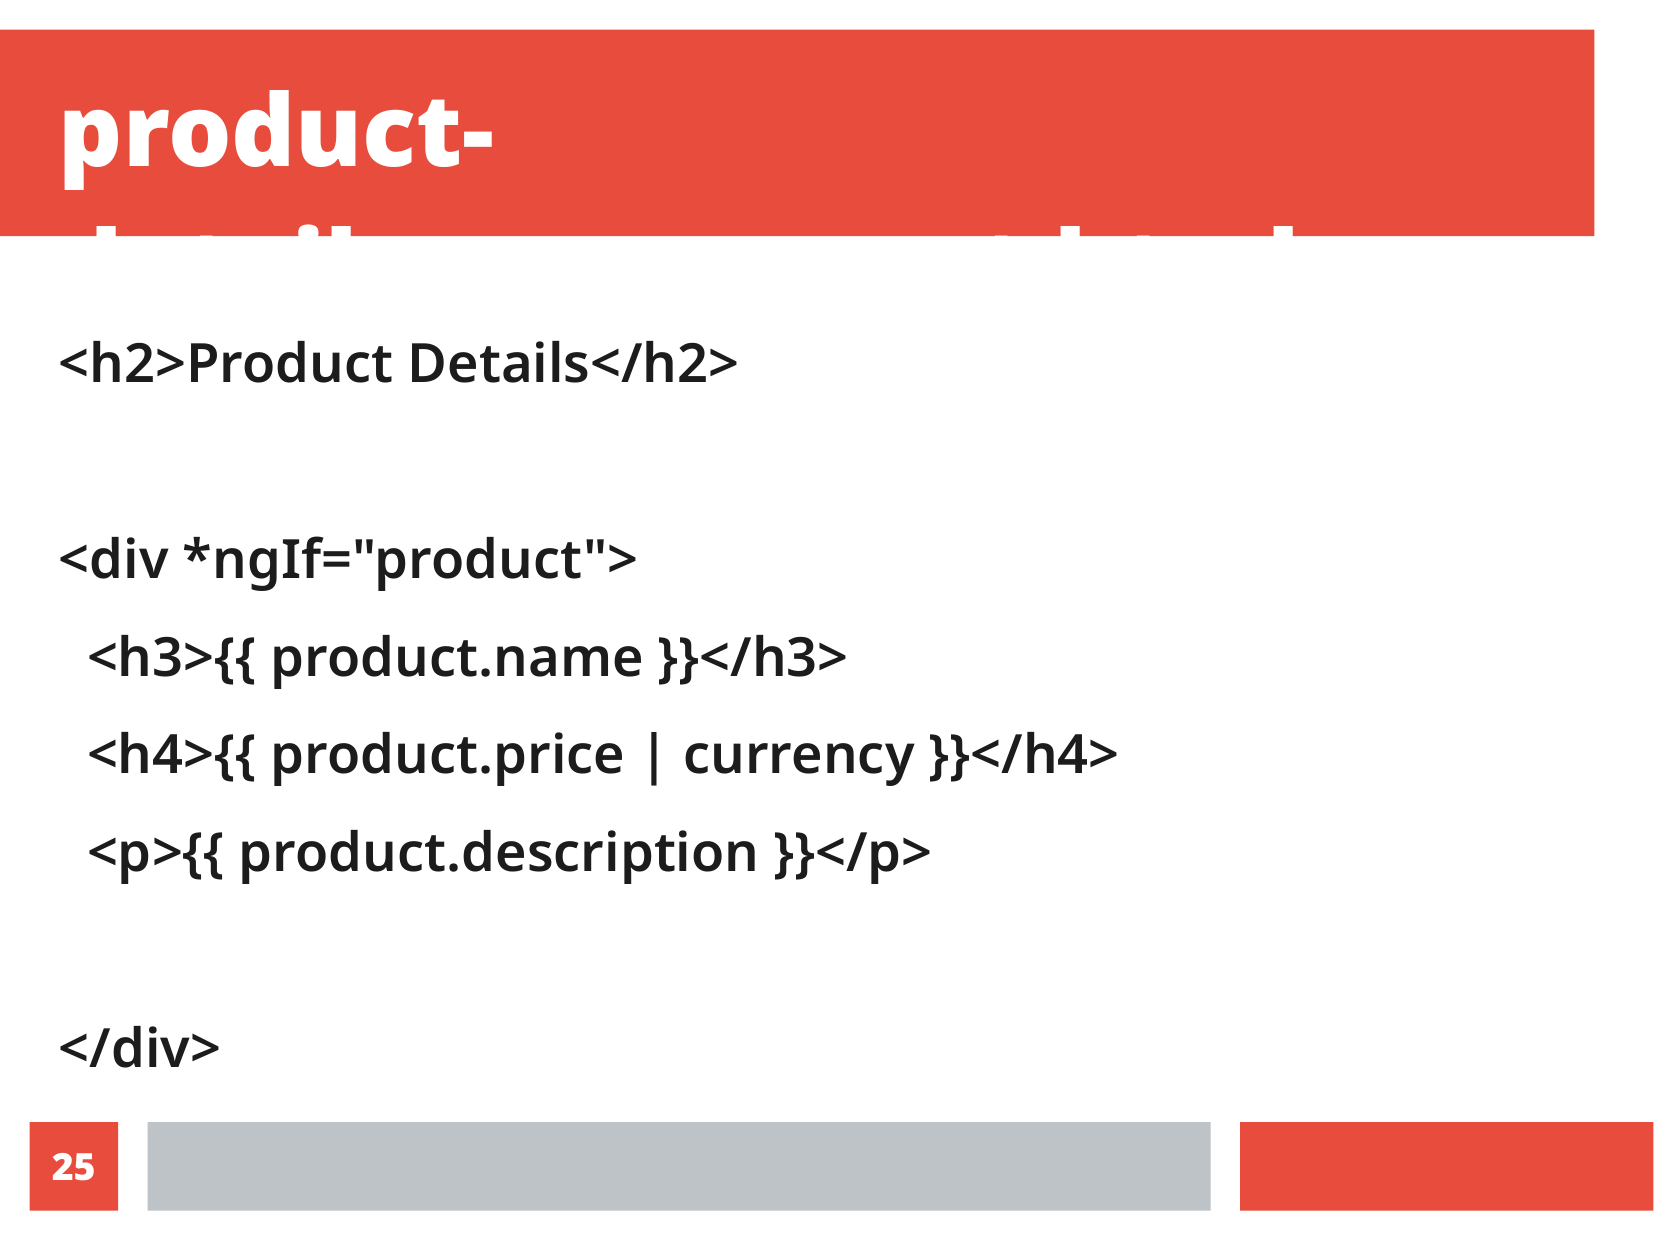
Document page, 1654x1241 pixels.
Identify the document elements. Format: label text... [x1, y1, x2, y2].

list <h2>Product Details</h2> <div *ngIf="product"> <h3>{{ product.name }}</h3> <h4>{{ product.price | currency }}</h4> <p>{{ product.description }}</p> </div> [59, 324, 1565, 1093]
title product-details.component.html [59, 59, 1595, 207]
